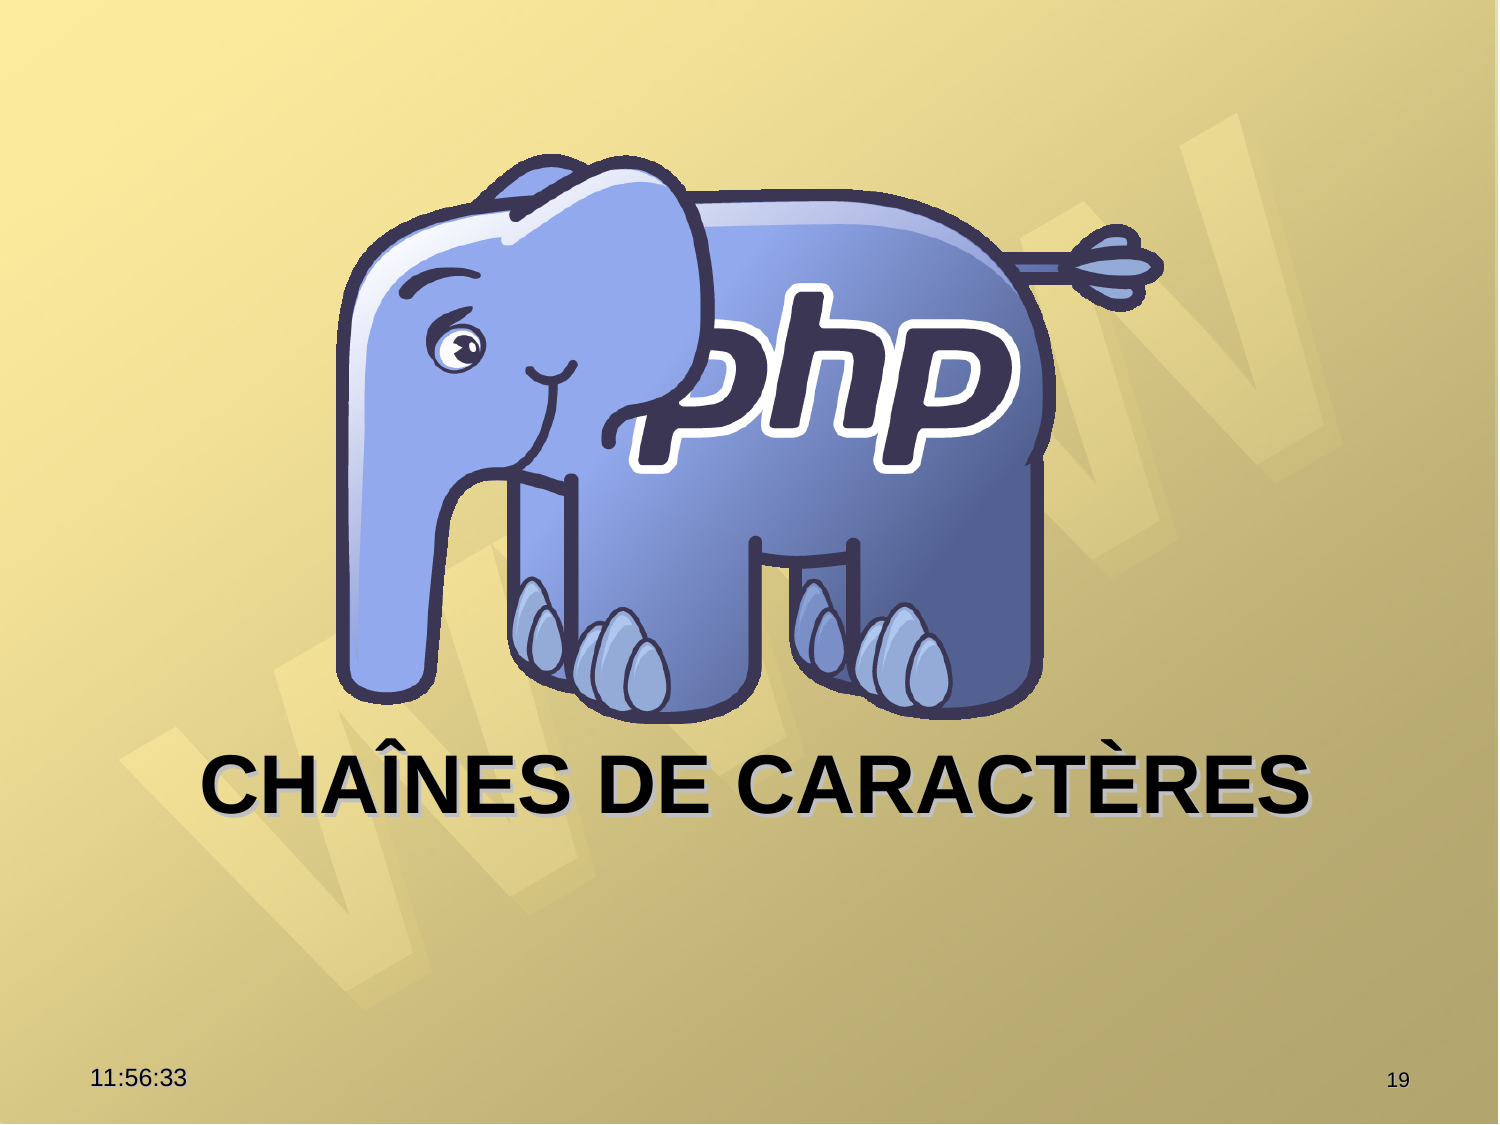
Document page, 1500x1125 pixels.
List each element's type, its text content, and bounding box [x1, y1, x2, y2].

picture [336, 154, 1164, 722]
text_box <numéro> [1074, 1058, 1426, 1100]
title CHAÎNES DE CARACTÈRES [118, 722, 1394, 947]
text_box 18:45:30 [74, 1058, 426, 1100]
